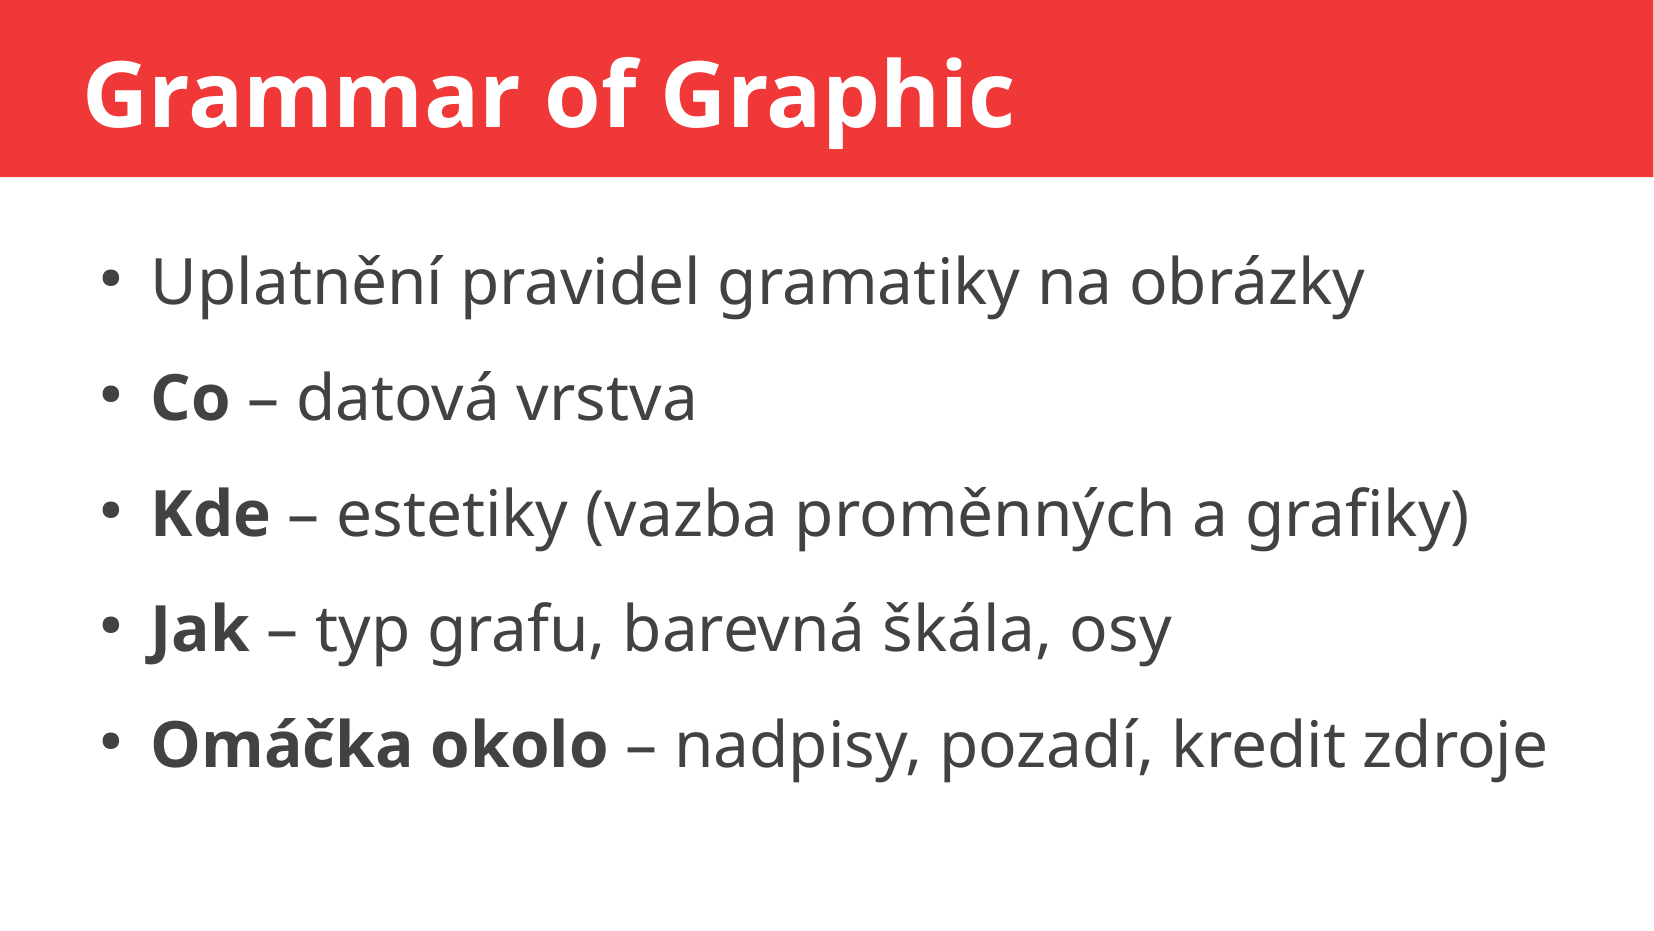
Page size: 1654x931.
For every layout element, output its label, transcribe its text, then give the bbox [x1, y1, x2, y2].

title Grammar of Graphic [82, 14, 1571, 171]
list Uplatnění pravidel gramatiky na obrázky Co – datová vrstva Kde – estetiky (vazba proměnných a grafiky) Jak – typ grafu, barevná škála, osy Omáčka okolo – nadpisy, pozadí, kredit zdroje [82, 236, 1563, 810]
